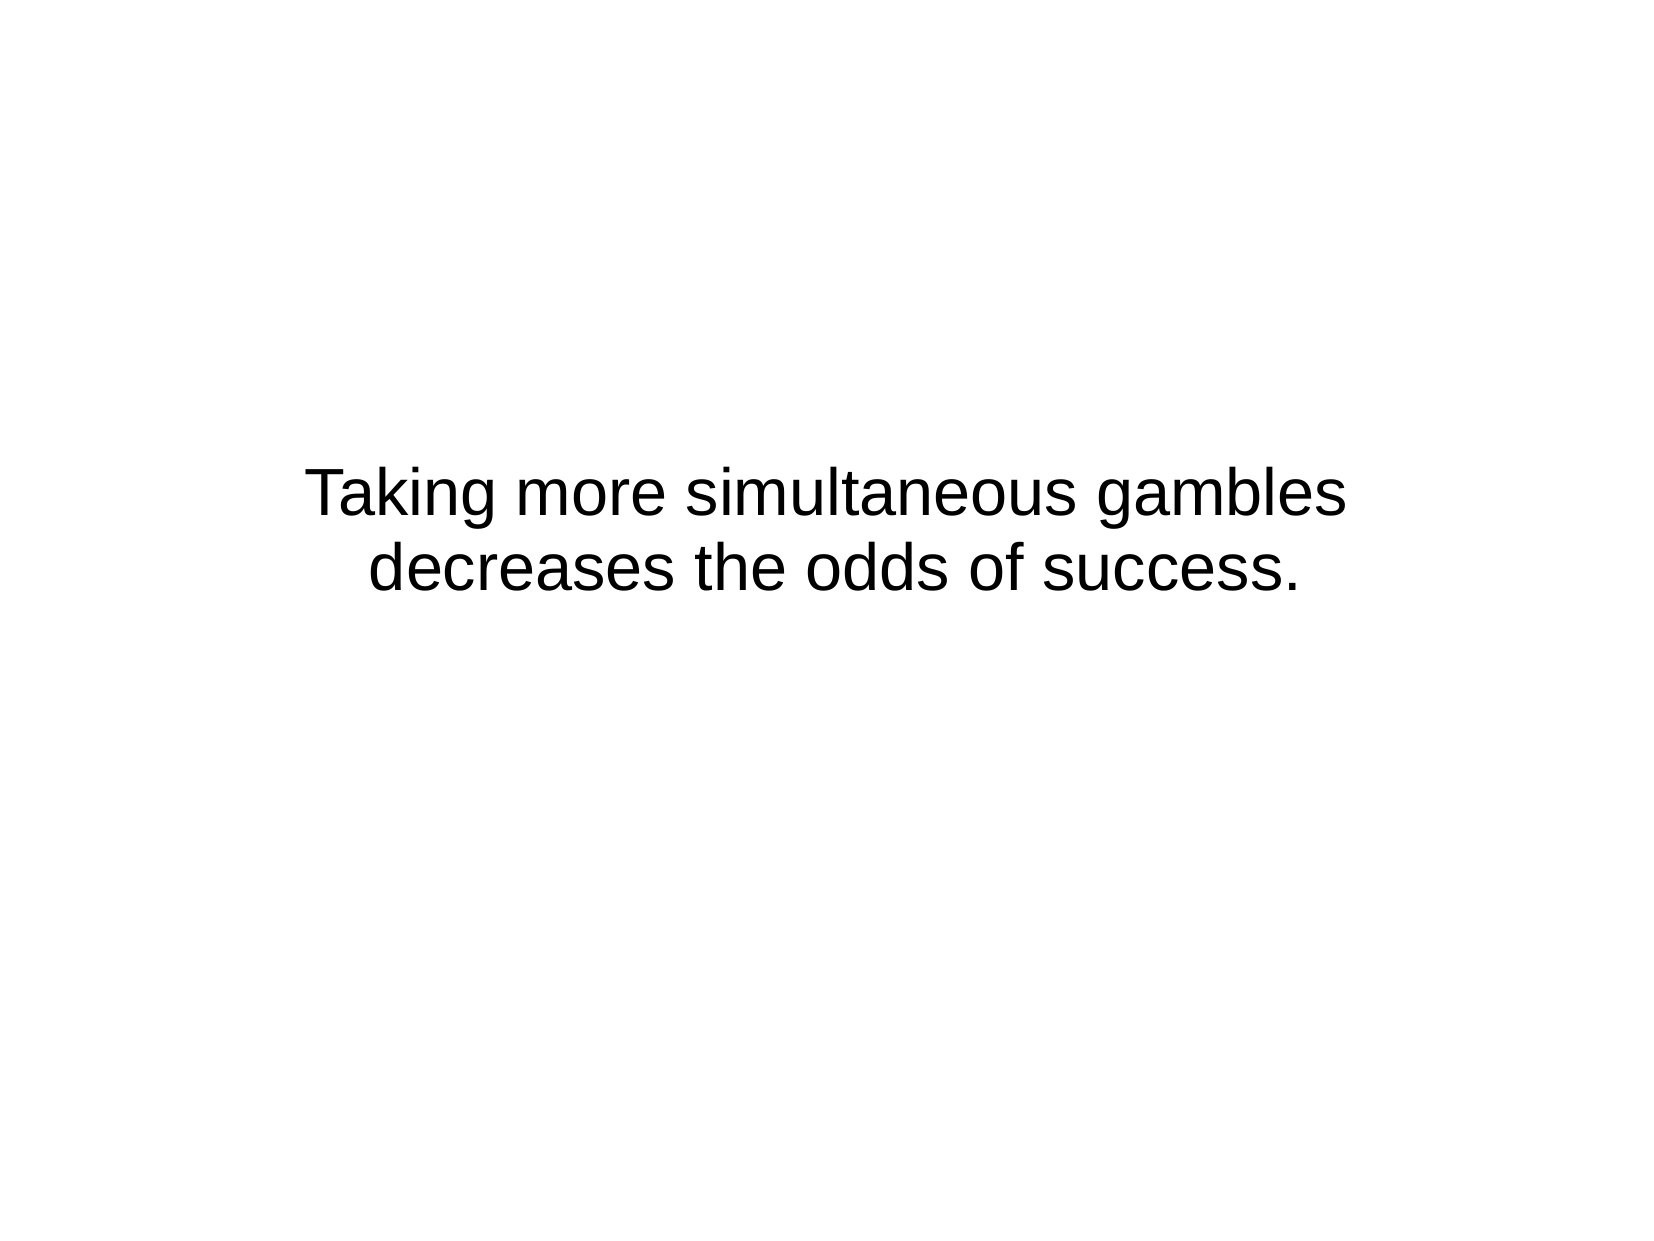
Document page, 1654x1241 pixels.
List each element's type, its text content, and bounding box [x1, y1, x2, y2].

subtitle Taking more simultaneous gambles decreases the odds of success. [82, 49, 1571, 1010]
